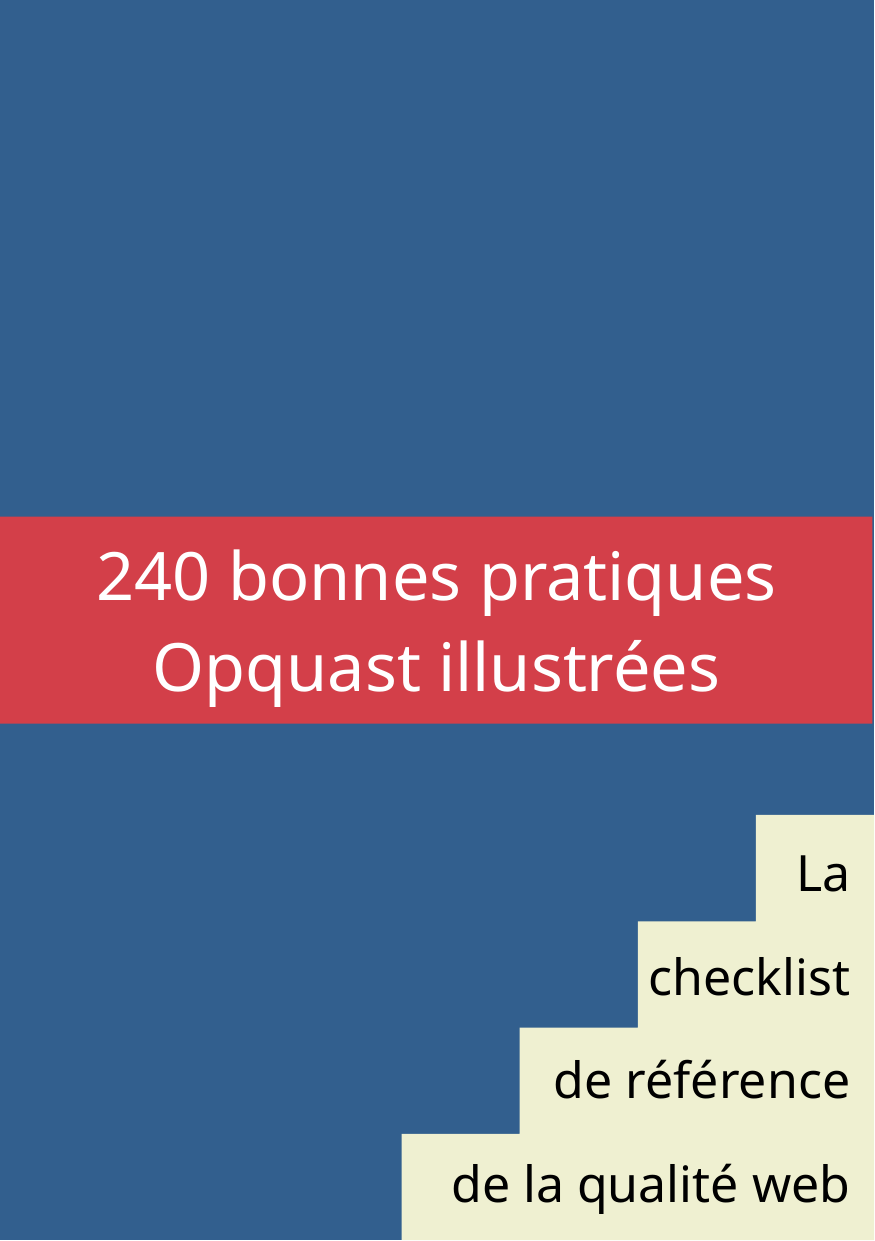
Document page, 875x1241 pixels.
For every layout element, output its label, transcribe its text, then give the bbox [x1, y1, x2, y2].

subtitle La checklist de référence de la qualité web [377, 779, 851, 1241]
title 240 bonnes pratiques Opquast illustrées [43, 516, 831, 724]
